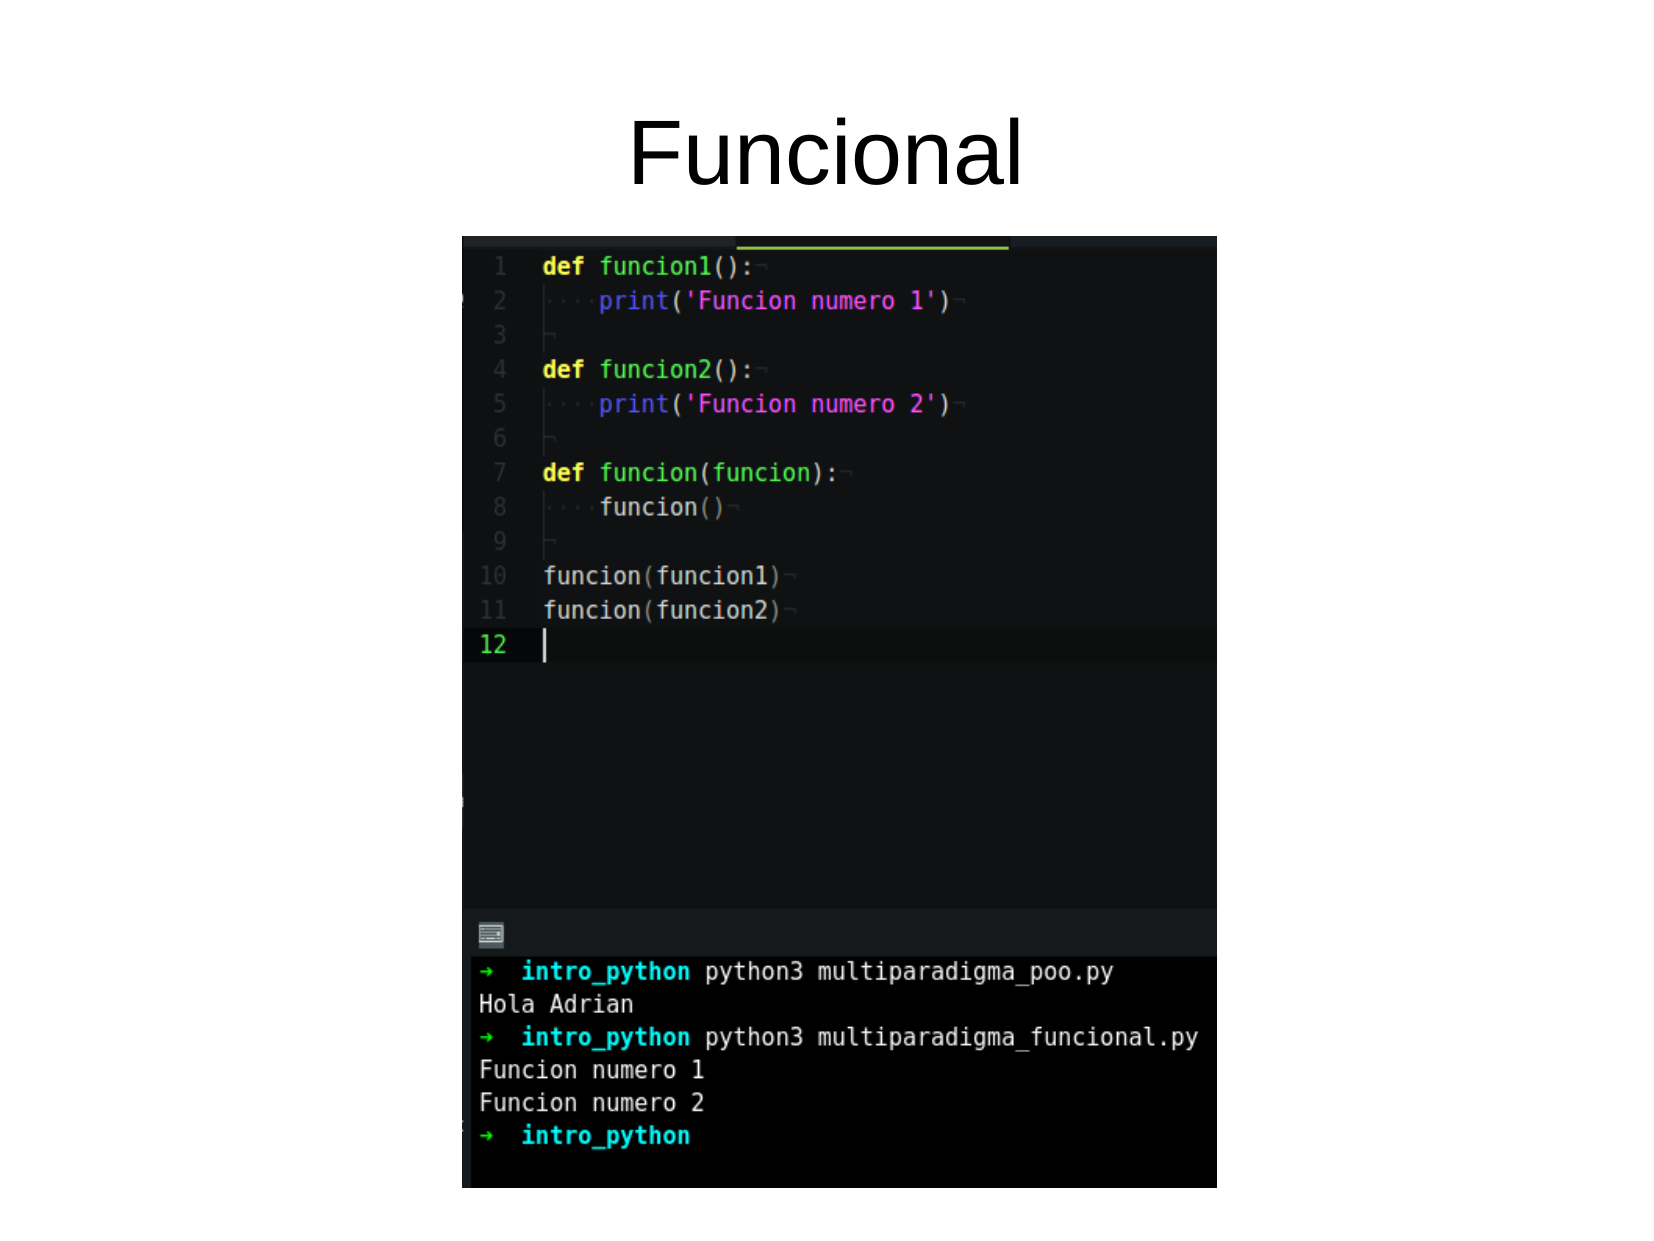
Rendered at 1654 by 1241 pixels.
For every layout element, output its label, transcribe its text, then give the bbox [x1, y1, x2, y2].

picture [462, 236, 1217, 1188]
title Funcional [82, 49, 1571, 257]
